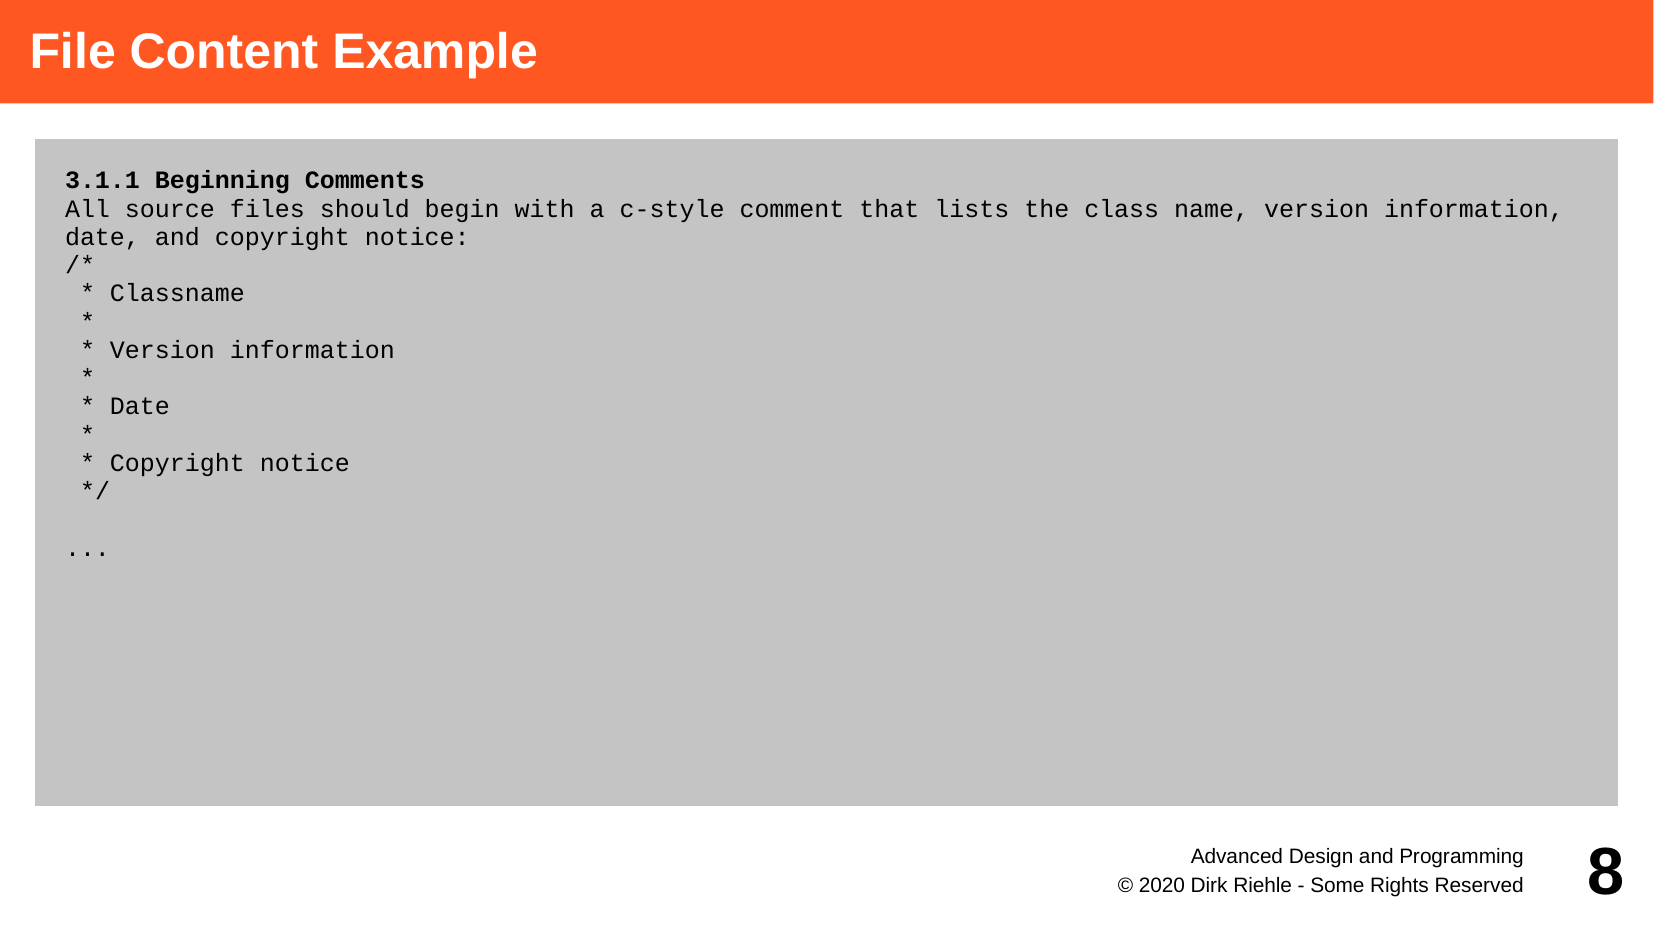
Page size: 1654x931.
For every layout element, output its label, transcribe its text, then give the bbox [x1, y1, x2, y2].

list 3.1.1 Beginning Comments All source files should begin with a c-style comment that lists the class name, version information, date, and copyright notice: /* * Classname * * Version information * * Date * * Copyright notice */ ... [29, 132, 1625, 813]
title File Content Example [0, 0, 1654, 104]
